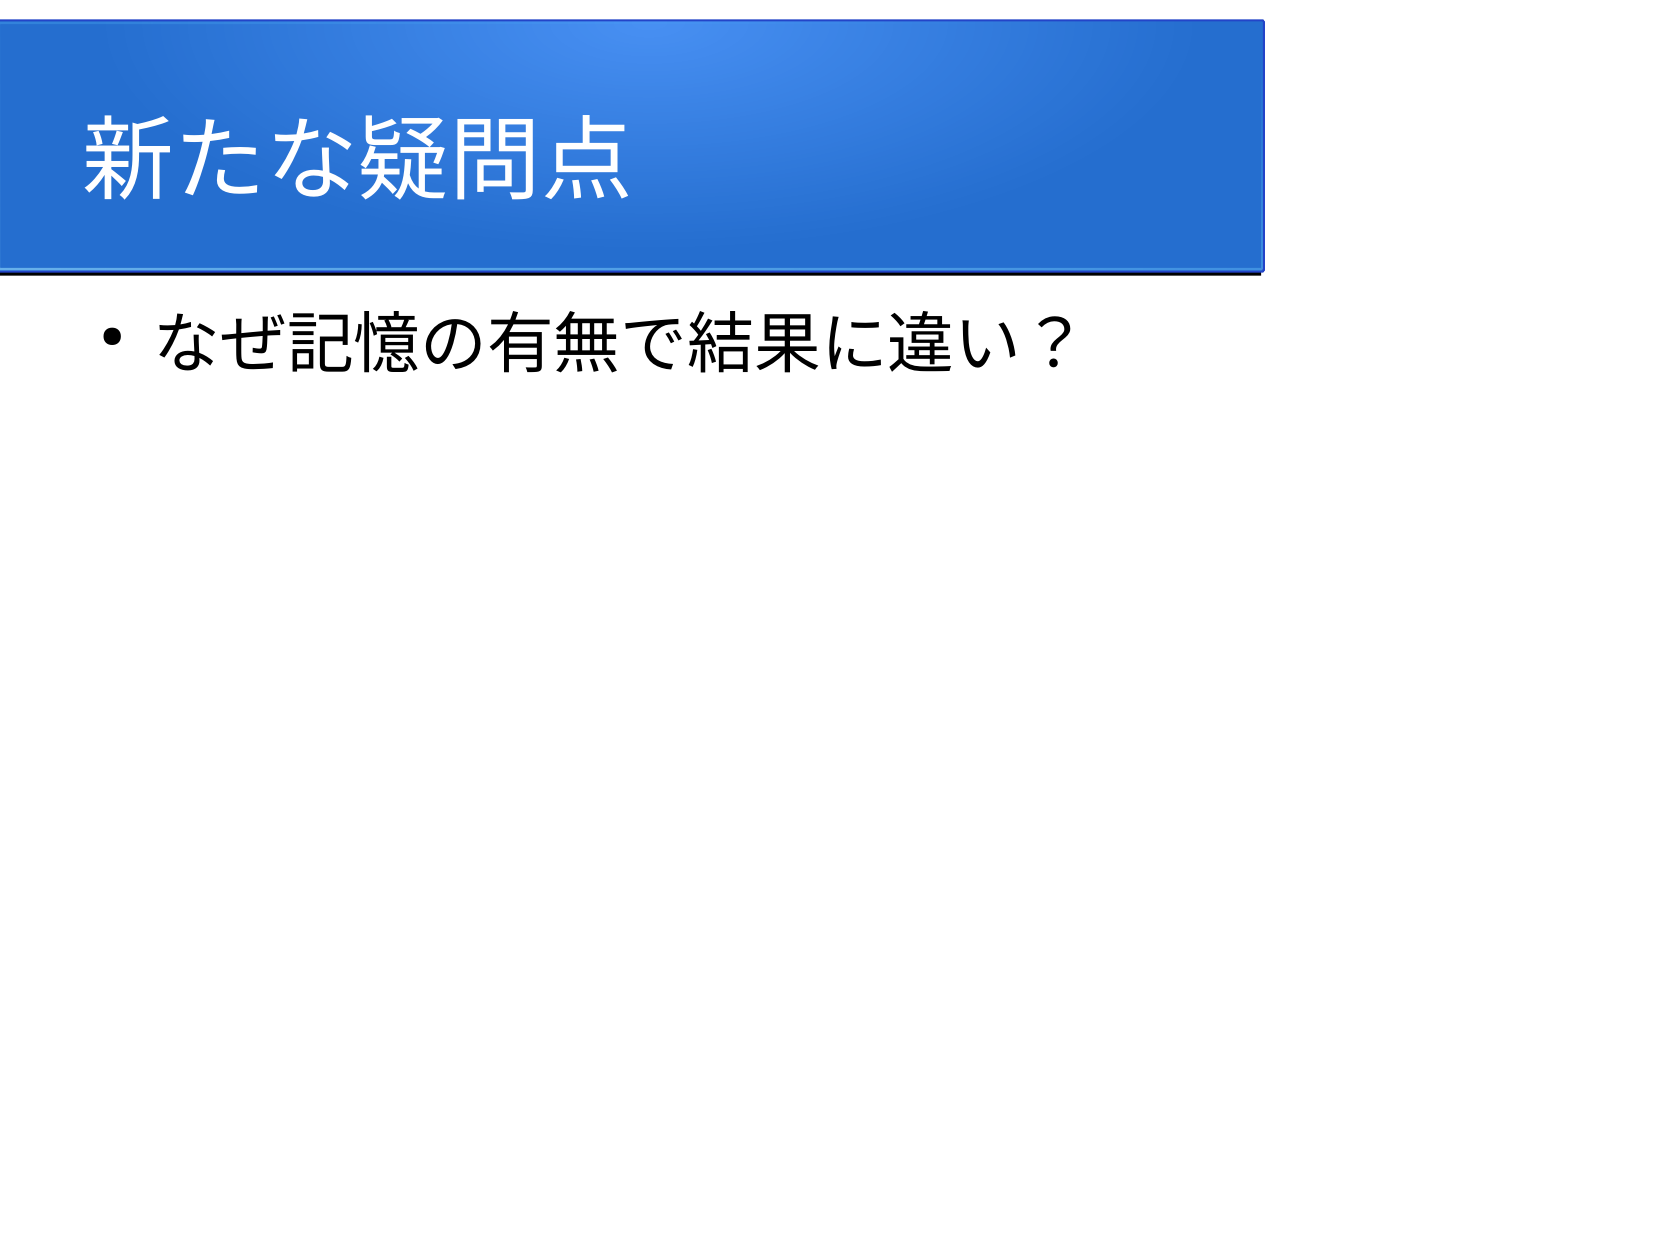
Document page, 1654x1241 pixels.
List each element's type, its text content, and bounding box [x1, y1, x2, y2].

list なぜ記憶の有無で結果に違い？ [82, 290, 1538, 1010]
title 新たな疑問点 [82, 49, 1250, 257]
